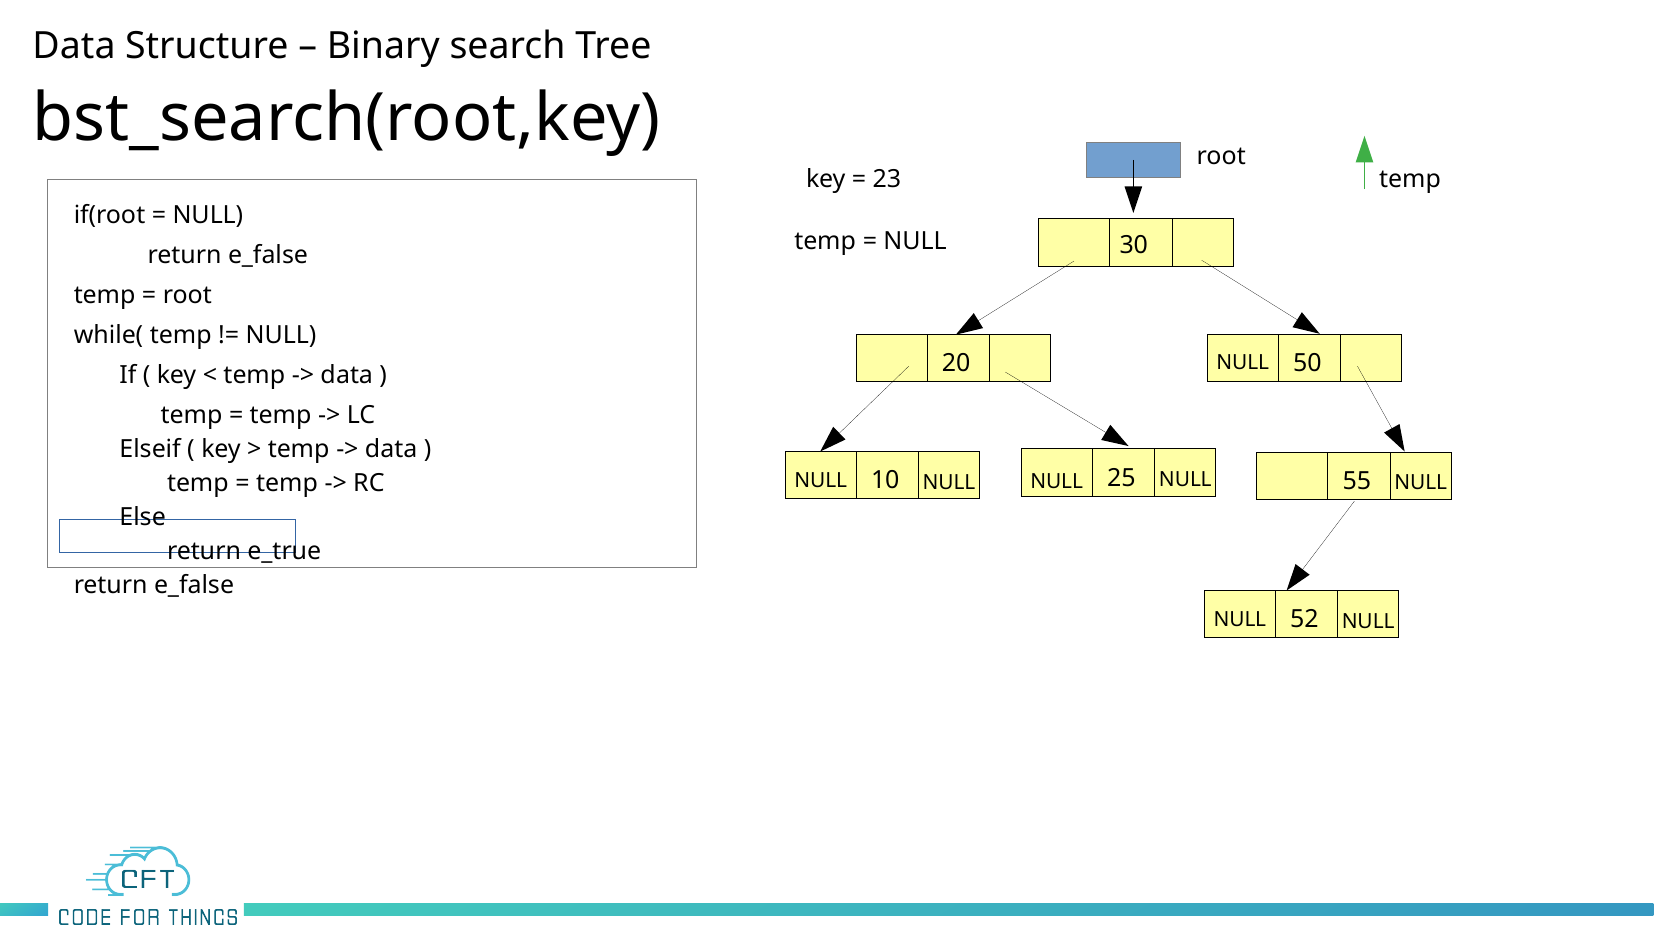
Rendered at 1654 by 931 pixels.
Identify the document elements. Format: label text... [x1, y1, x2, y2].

text_box [1207, 334, 1278, 340]
text_box 20 [927, 337, 989, 382]
text_box 55 [1327, 455, 1390, 500]
text_box NULL [779, 457, 863, 497]
text_box [1256, 452, 1327, 500]
text_box 30 [1104, 219, 1167, 264]
text_box [1155, 448, 1216, 456]
text_box 50 [1278, 337, 1341, 382]
text_box root [1181, 130, 1262, 175]
text_box key = 23 [791, 153, 945, 198]
text_box NULL [1144, 456, 1228, 496]
text_box NULL [1198, 596, 1283, 636]
text_box [785, 451, 856, 457]
text_box [1086, 142, 1181, 178]
text_box [919, 451, 980, 459]
text_box temp [1364, 153, 1460, 198]
text_box [990, 334, 1051, 382]
text_box if(root = NULL) return e_false temp = root while( temp != NULL) If ( key < temp -> data ) temp = temp -> LC Elseif ( key > temp -> data ) temp = temp -> RC Else return e_true return e_false [59, 189, 556, 556]
text_box 52 [1275, 593, 1338, 638]
text_box NULL [1015, 458, 1100, 498]
text_box [1110, 218, 1172, 267]
title Data Structure – Binary search Tree bst_search(root,key) [32, 12, 1184, 166]
text_box [1038, 218, 1109, 267]
picture [59, 846, 237, 925]
text_box temp = NULL [779, 215, 981, 260]
text_box NULL [1201, 340, 1286, 380]
text_box NULL [1379, 460, 1464, 500]
text_box [1341, 334, 1402, 382]
text_box [1021, 448, 1092, 458]
text_box [47, 179, 697, 568]
text_box [856, 334, 927, 382]
text_box 10 [856, 454, 918, 499]
text_box 25 [1092, 451, 1155, 497]
text_box [1391, 452, 1452, 460]
text_box [1173, 218, 1234, 267]
text_box NULL [908, 459, 992, 499]
text_box [1338, 590, 1399, 598]
text_box [1204, 590, 1275, 596]
text_box NULL [1327, 598, 1411, 638]
